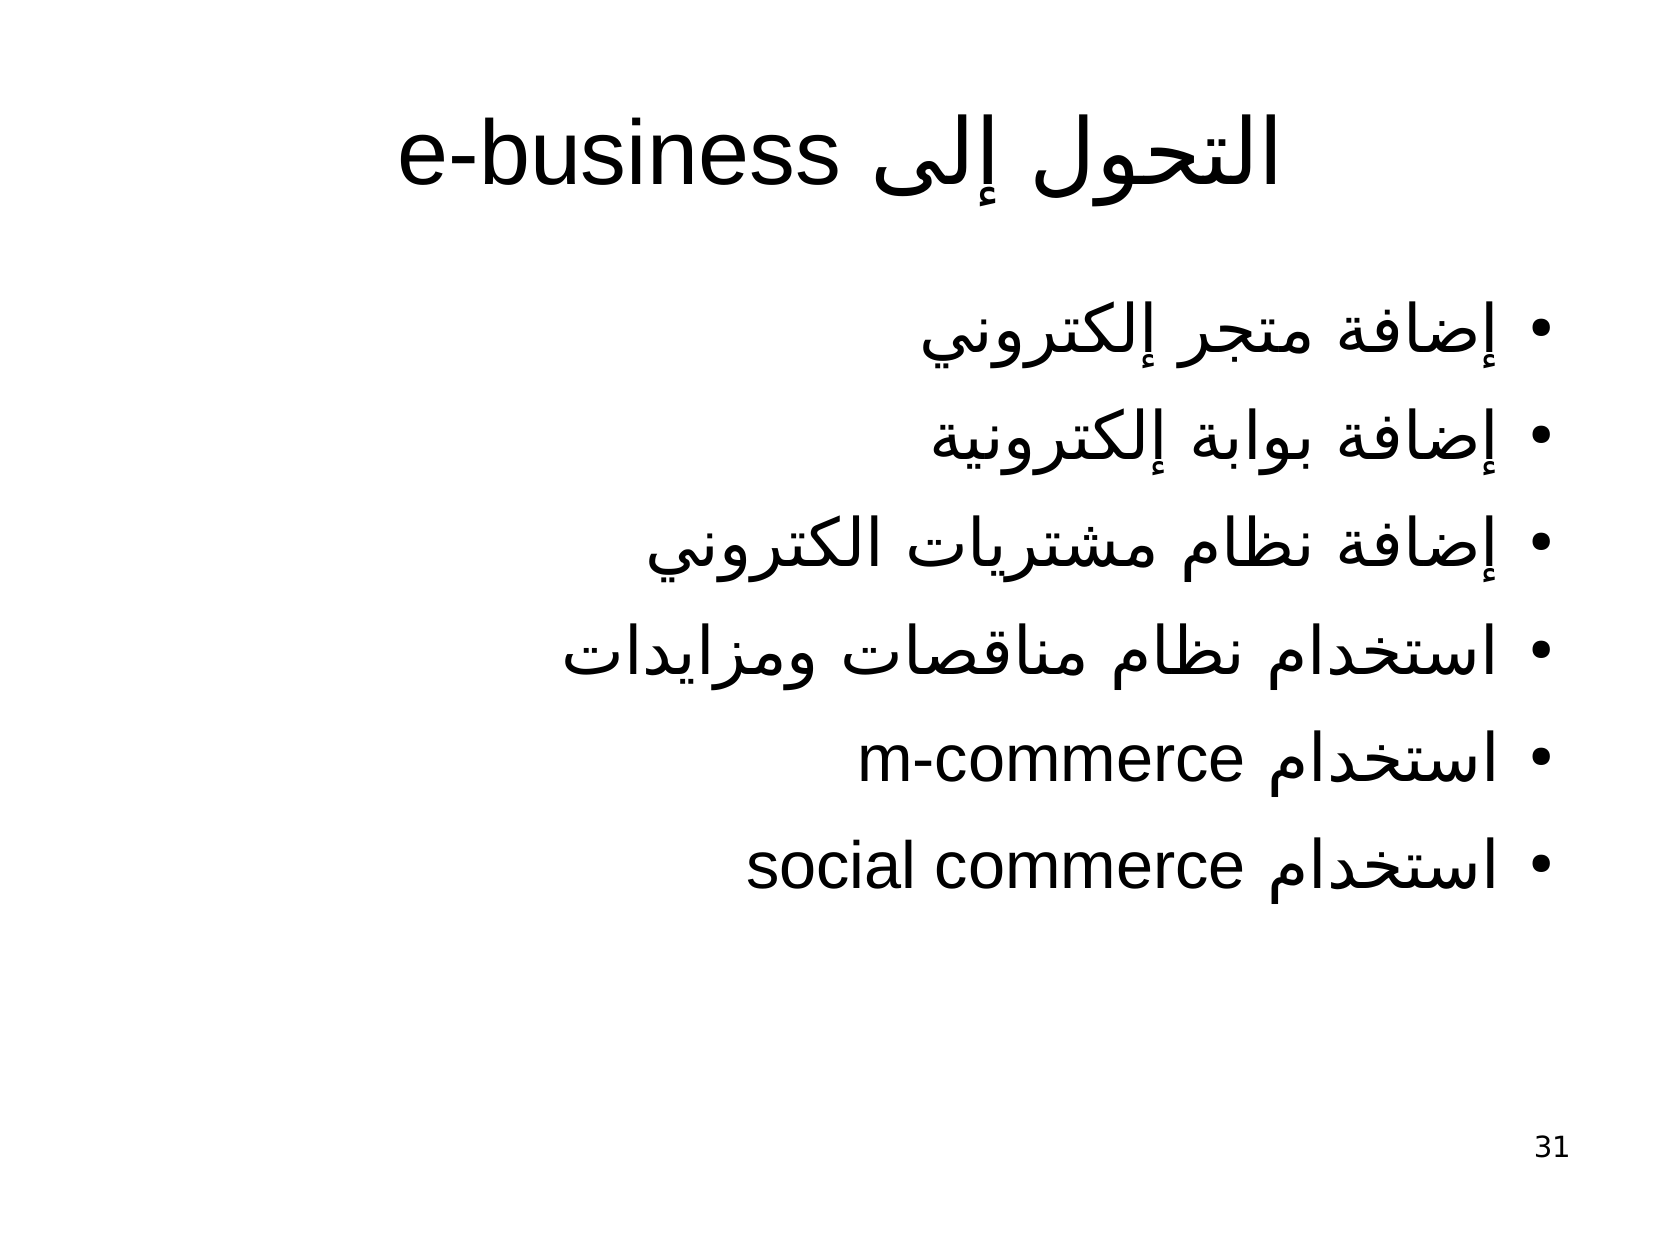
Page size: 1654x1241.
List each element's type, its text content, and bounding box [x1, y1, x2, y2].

list إضافة متجر إلكتروني إضافة بوابة إلكترونية إضافة نظام مشتريات الكتروني استخدام نظام مناقصات ومزايدات استخدام m-commerce استخدام social commerce [82, 290, 1571, 1010]
title التحول إلى e-business [82, 49, 1571, 257]
